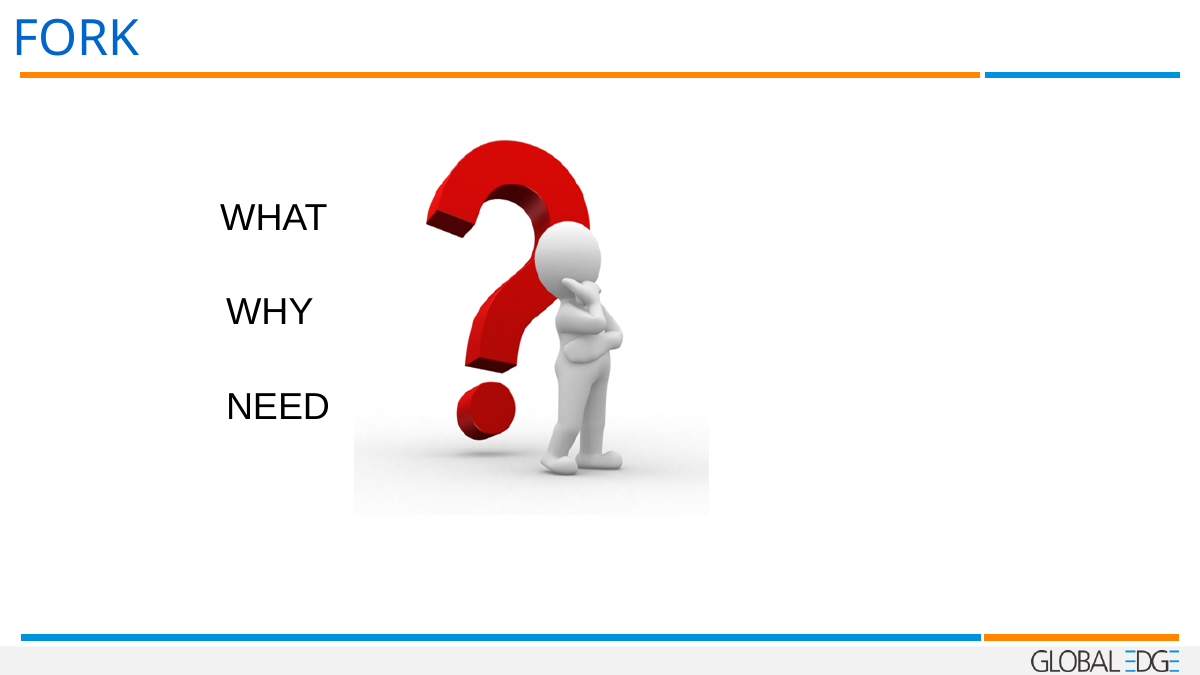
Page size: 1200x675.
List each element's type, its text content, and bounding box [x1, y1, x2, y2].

title FORK [12, 6, 1088, 66]
picture [354, 341, 709, 377]
picture [354, 118, 709, 188]
picture [354, 435, 709, 515]
picture [1031, 650, 1179, 672]
picture [354, 246, 709, 283]
text_box NEED [200, 377, 875, 435]
text_box WHY [200, 283, 886, 341]
text_box WHAT [194, 188, 939, 246]
